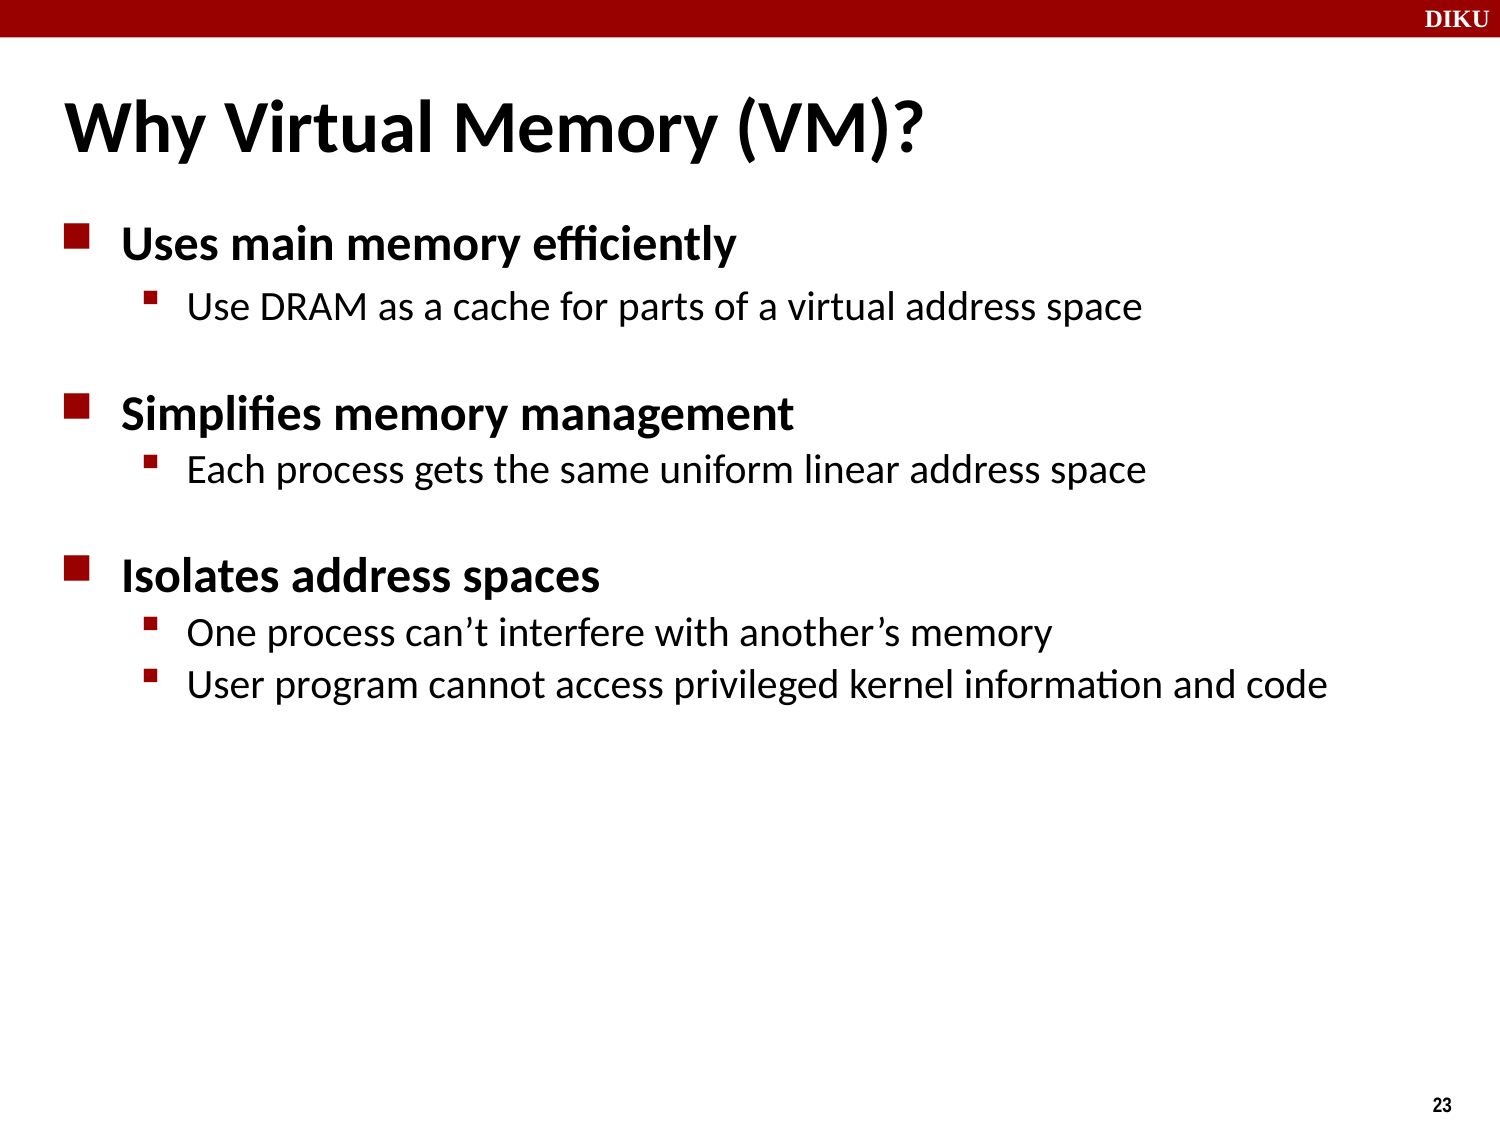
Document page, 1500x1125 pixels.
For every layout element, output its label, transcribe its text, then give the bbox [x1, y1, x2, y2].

text_box Uses main memory efficiently Use DRAM as a cache for parts of a virtual address space Simplifies memory management Each process gets the same uniform linear address space Isolates address spaces One process can’t interfere with another’s memory User program cannot access privileged kernel information and code [50, 213, 1475, 1113]
text_box Why Virtual Memory (VM)? [49, 75, 1363, 169]
